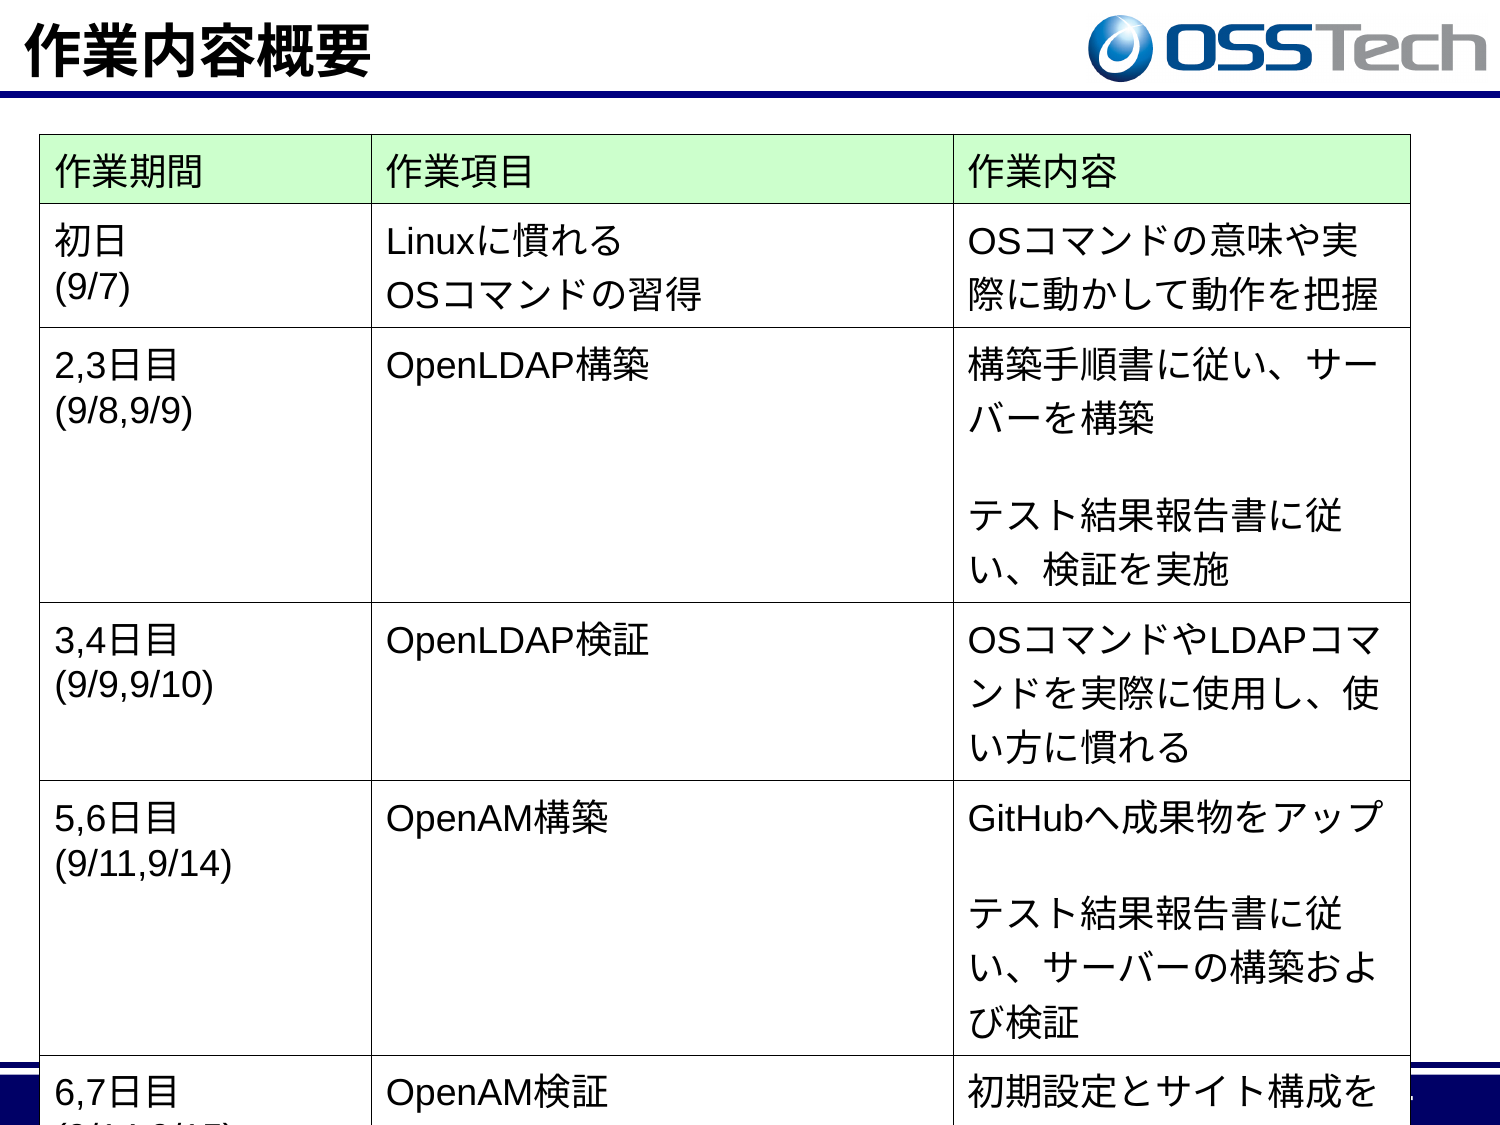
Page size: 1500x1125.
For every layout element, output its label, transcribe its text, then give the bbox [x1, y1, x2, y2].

table_header 作業項目 [372, 135, 953, 203]
list [31, 115, 1435, 859]
table_header 作業内容 [954, 135, 1410, 203]
table_cell OSコマンドの意味や実際に動かして動作を把握 [954, 204, 1410, 327]
table_cell OpenLDAP検証 [372, 603, 953, 780]
title 作業内容概要 [23, 5, 1087, 95]
table_cell OpenLDAP構築 [372, 328, 953, 602]
table_cell 6,7日目 (9/14,9/15) [40, 1056, 371, 1125]
table_cell 5,6日目 (9/11,9/14) [40, 781, 371, 1055]
table_cell 3,4日目 (9/9,9/10) [40, 603, 371, 780]
table_cell 初日 (9/7) [40, 204, 371, 327]
table_cell OSコマンドやLDAPコマンドを実際に使用し、使い方に慣れる [954, 603, 1410, 780]
table_cell 構築手順書に従い、サーバーを構築 テスト結果報告書に従い、検証を実施 [954, 328, 1410, 602]
table_cell GitHubへ成果物をアップ テスト結果報告書に従い、サーバーの構築および検証 [954, 781, 1410, 1055]
picture [1087, 13, 1488, 83]
table_cell Linuxに慣れる OSコマンドの習得 [372, 204, 953, 327]
table_cell 2,3日目 (9/8,9/9) [40, 328, 371, 602]
table_cell OpenAM検証 [372, 1056, 953, 1125]
table_cell 初期設定とサイト構成を確認 [954, 1056, 1410, 1125]
table_cell OpenAM構築 [372, 781, 953, 1055]
table_header 作業期間 [40, 135, 371, 203]
